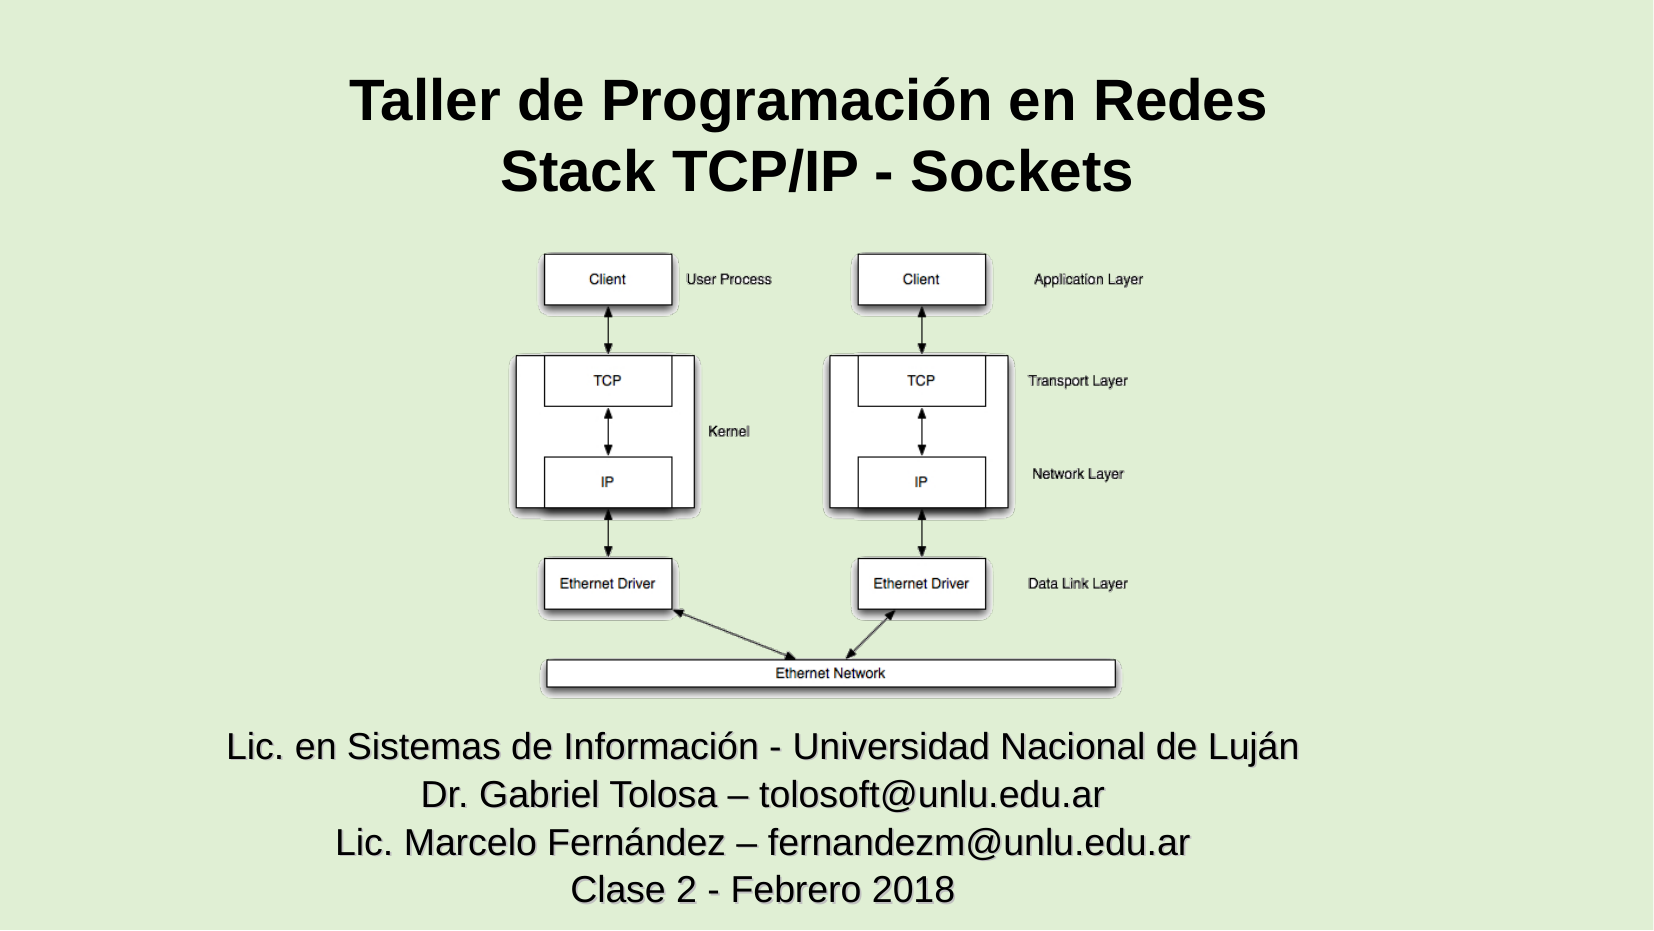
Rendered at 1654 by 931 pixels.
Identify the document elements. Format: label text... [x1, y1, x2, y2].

picture [491, 236, 1162, 716]
text_box Lic. en Sistemas de Información - Universidad Nacional de Luján Dr. Gabriel Tolosa – tolosoft@unlu.edu.ar Lic. Marcelo Fernández – fernandezm@unlu.edu.ar Clase 2 - Febrero 2018 [63, 717, 1463, 919]
text_box Taller de Programación en Redes Stack TCP/IP - Sockets [65, 60, 1570, 212]
